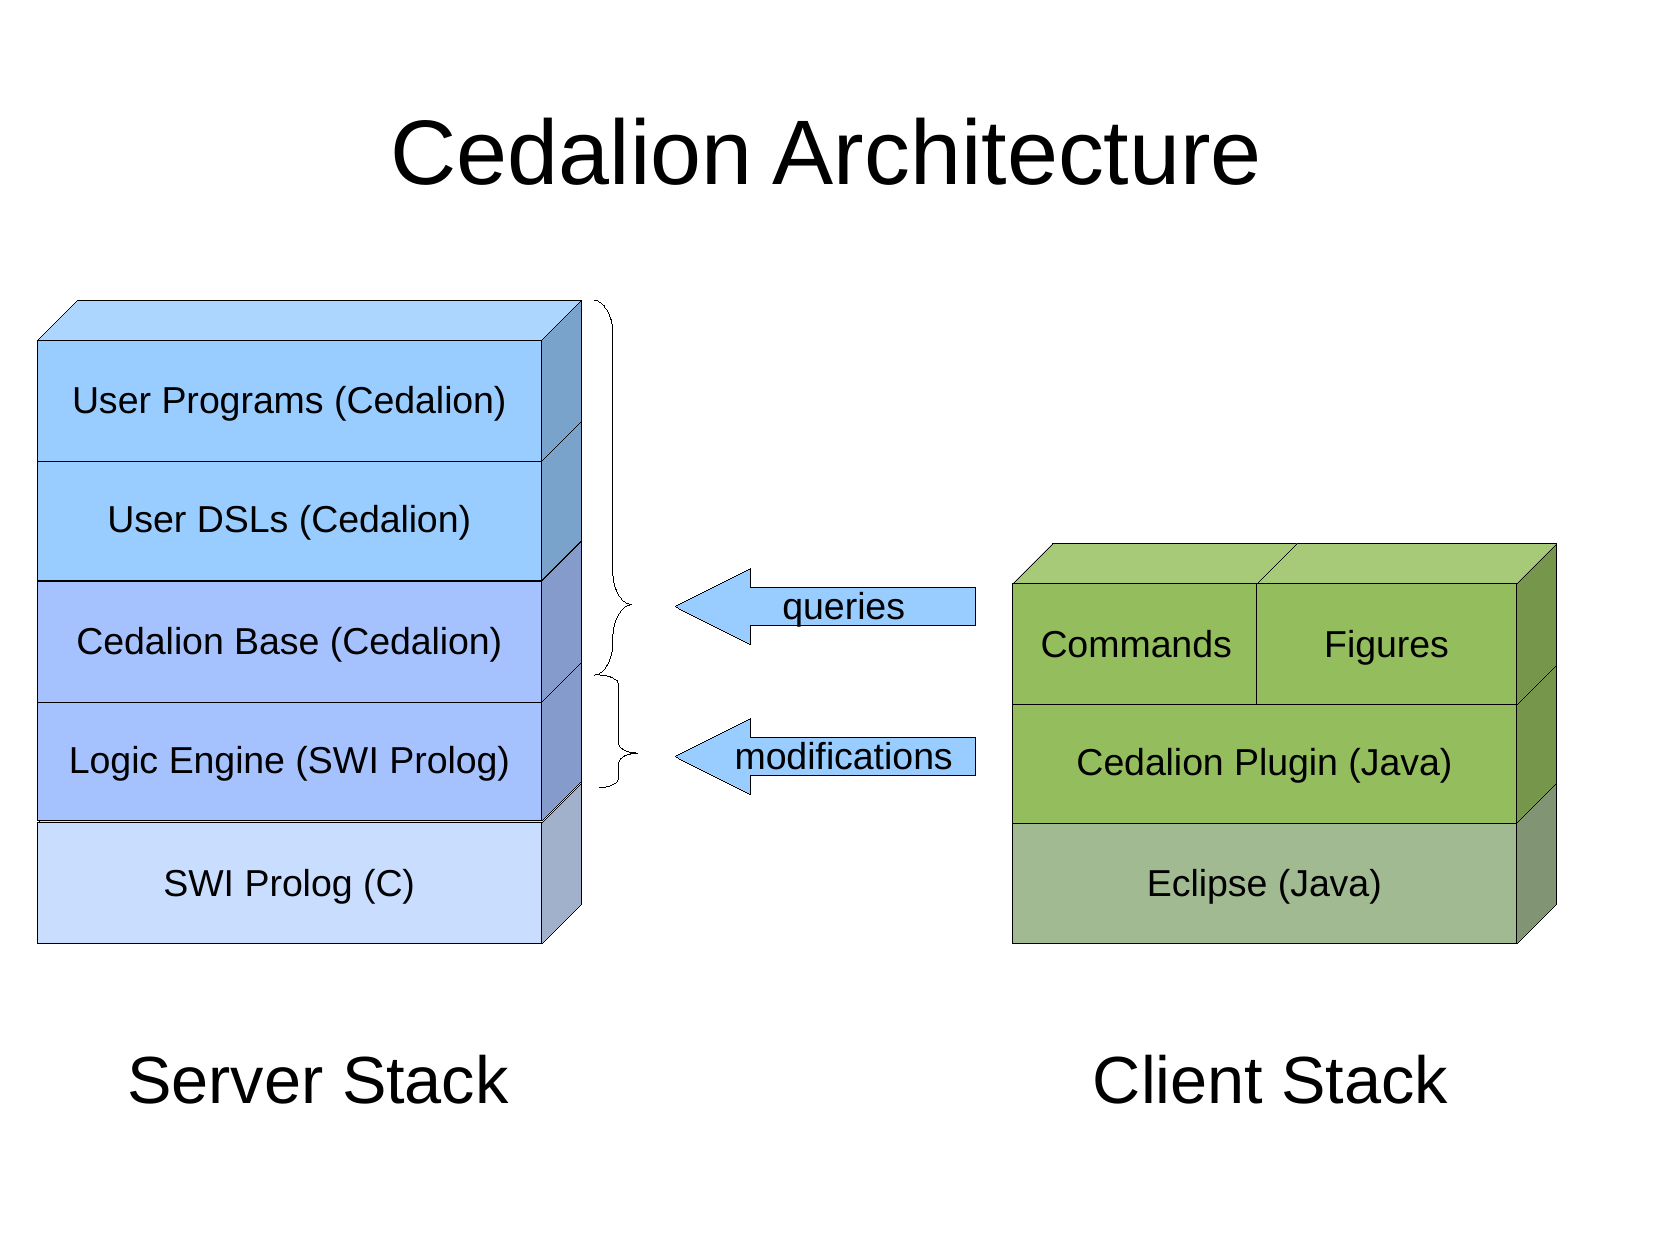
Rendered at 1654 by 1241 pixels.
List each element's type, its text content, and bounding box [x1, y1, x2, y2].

text_box SWI Prolog (C) [37, 823, 541, 944]
text_box modifications [675, 718, 976, 795]
text_box Eclipse (Java) [1012, 824, 1516, 944]
text_box Cedalion Base (Cedalion) [37, 582, 541, 703]
text_box queries [675, 568, 976, 645]
text_box Server Stack [112, 1035, 523, 1126]
text_box User DSLs (Cedalion) [37, 462, 541, 581]
text_box Commands [1012, 584, 1256, 705]
text_box User Programs (Cedalion) [37, 341, 541, 462]
title Cedalion Architecture [82, 56, 1571, 250]
text_box queries [787, 601, 797, 617]
text_box Cedalion Plugin (Java) [1012, 705, 1516, 824]
text_box Client Stack [1078, 1035, 1463, 1126]
text_box Logic Engine (SWI Prolog) [37, 703, 541, 821]
text_box Figures [1256, 584, 1516, 705]
